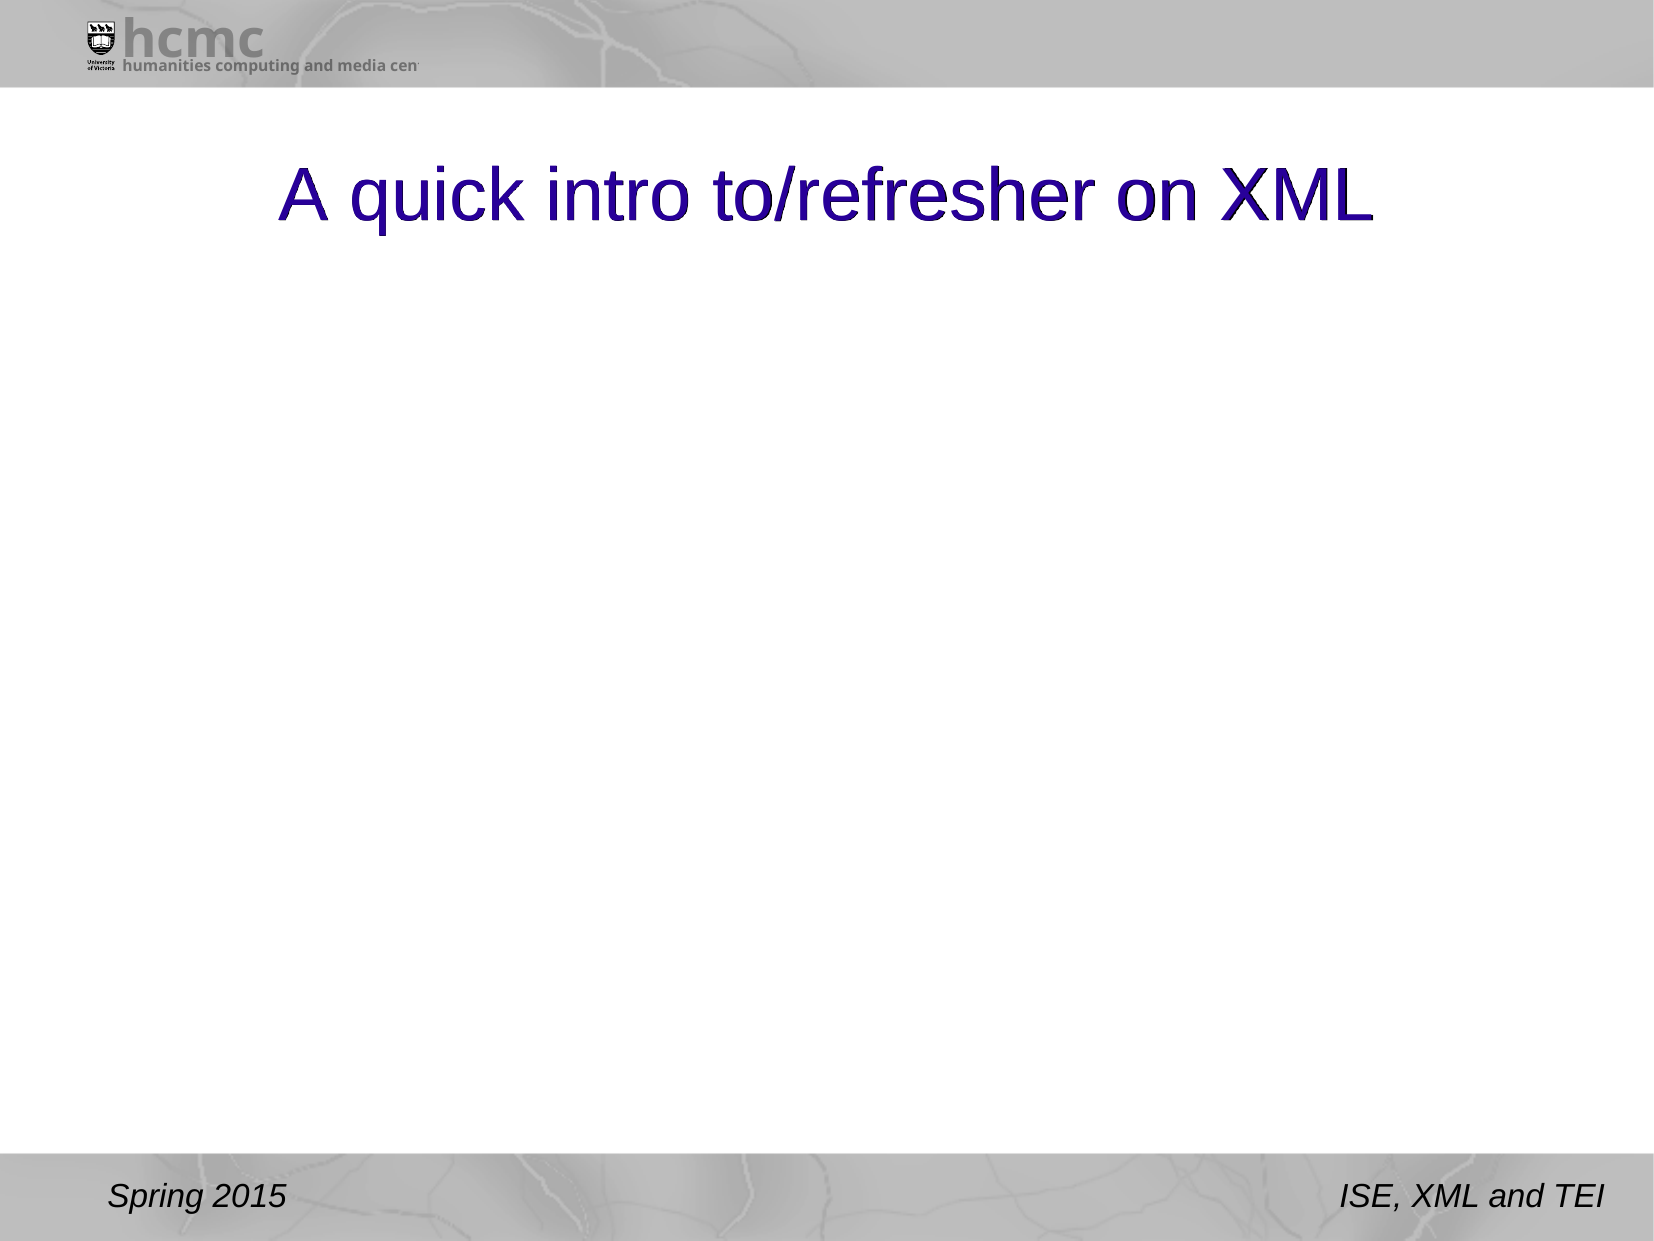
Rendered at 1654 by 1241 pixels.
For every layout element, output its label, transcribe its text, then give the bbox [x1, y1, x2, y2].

picture [0, 0, 1654, 1241]
title A quick intro to/refresher on XML [118, 90, 1536, 298]
